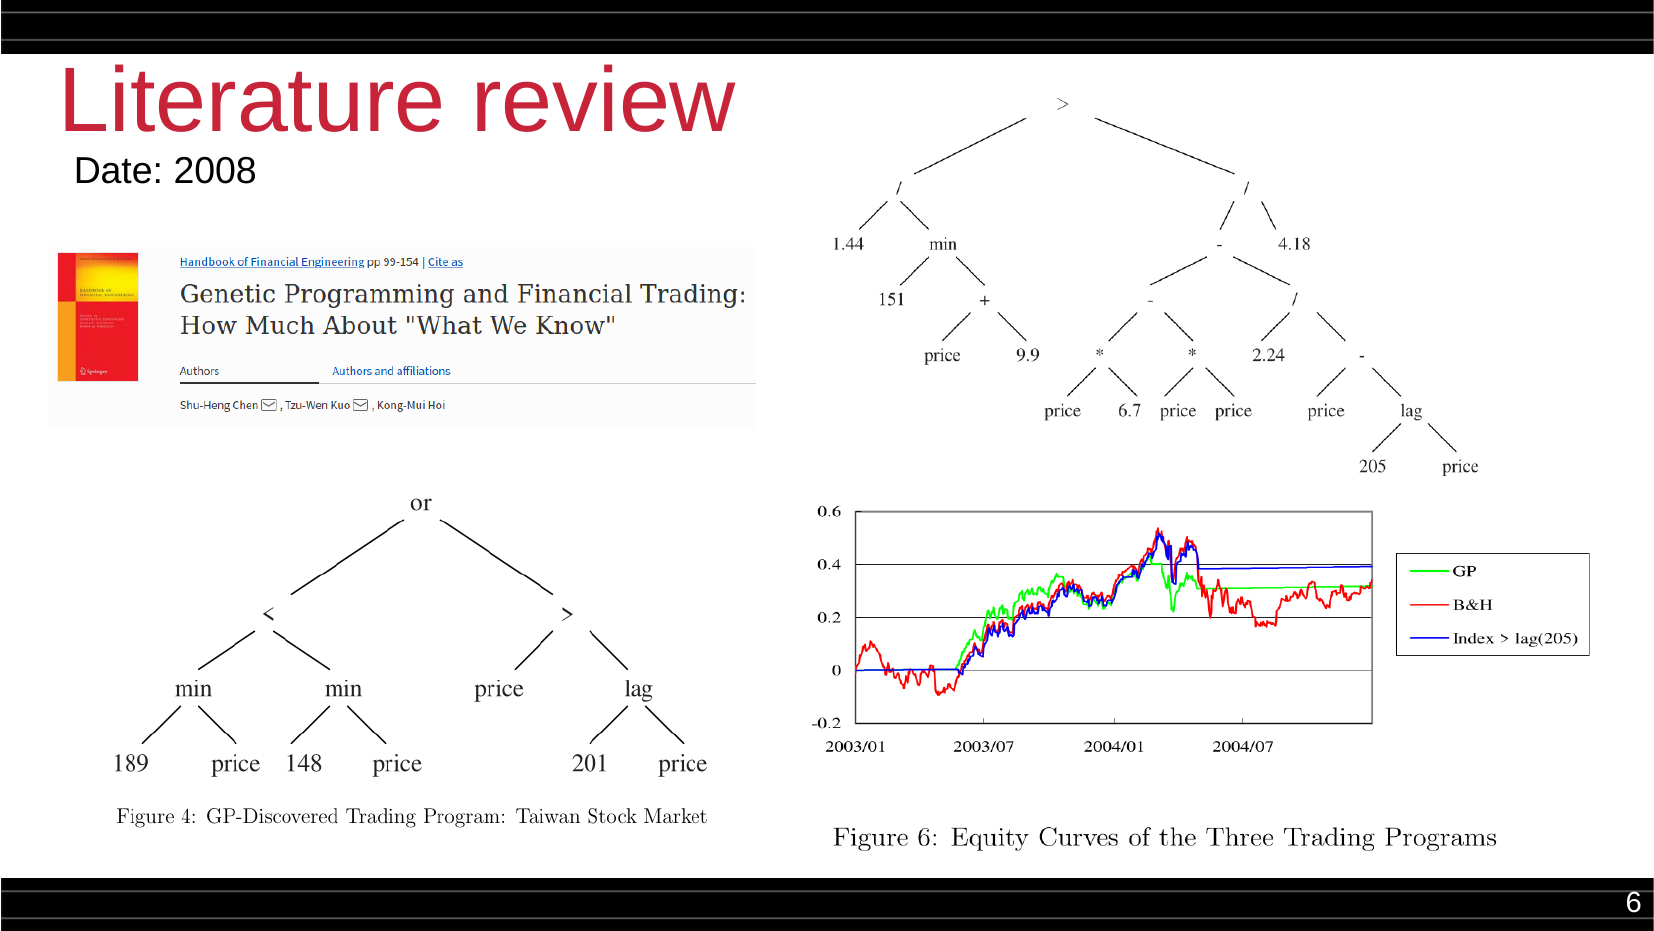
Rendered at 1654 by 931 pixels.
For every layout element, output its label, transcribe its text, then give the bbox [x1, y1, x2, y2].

text_box Date: 2008 [59, 141, 709, 199]
picture [49, 247, 756, 429]
picture [1, 0, 1654, 54]
picture [820, 70, 1495, 498]
picture [806, 501, 1607, 863]
picture [1, 878, 1654, 931]
picture [82, 469, 744, 839]
title Literature review [59, 21, 1548, 178]
